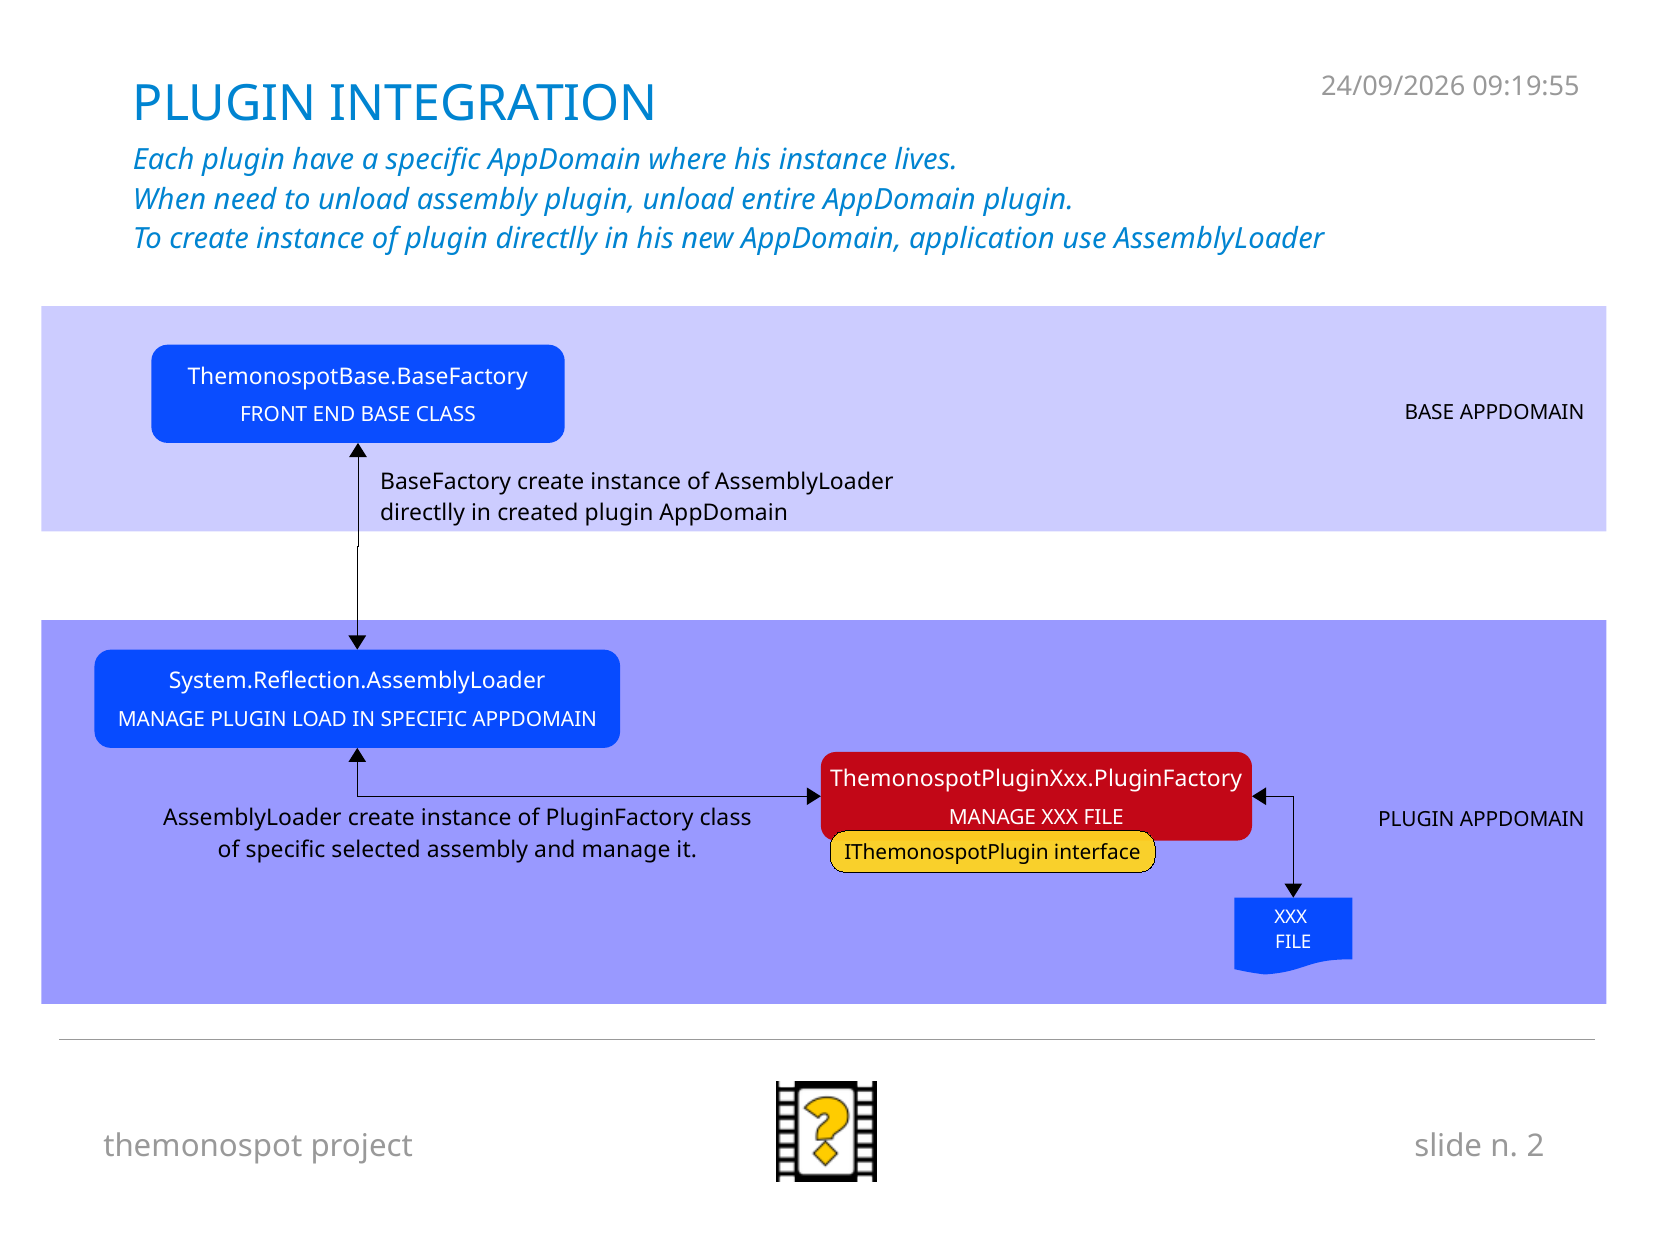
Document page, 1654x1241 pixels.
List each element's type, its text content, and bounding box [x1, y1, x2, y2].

text_box BaseFactory create instance of AssemblyLoader directlly in created plugin AppDomain [365, 457, 916, 529]
text_box ThemonospotBase.BaseFactory FRONT END BASE CLASS [151, 344, 565, 443]
text_box System.Reflection.AssemblyLoader MANAGE PLUGIN LOAD IN SPECIFIC APPDOMAIN [94, 649, 621, 748]
picture [776, 1081, 877, 1182]
text_box 14/11/2009 19.41.19 [1210, 59, 1595, 107]
text_box BASE APPDOMAIN [1389, 389, 1605, 430]
text_box themonospot project [88, 1115, 473, 1168]
text_box ThemonospotPluginXxx.PluginFactory MANAGE XXX FILE [820, 751, 1253, 841]
text_box IThemonospotPlugin interface [830, 830, 1156, 873]
text_box PLUGIN APPDOMAIN [1363, 797, 1600, 838]
text_box Each plugin have a specific AppDomain where his instance lives. When need to unload assembly plugin, unload entire AppDomain plugin. To create instance of plugin directlly in his new AppDomain, application use AssemblyLoader [118, 130, 1447, 253]
text_box PLUGIN INTEGRATION [118, 59, 685, 130]
text_box XXX FILE [1234, 897, 1353, 975]
text_box [41, 620, 1607, 1004]
text_box [41, 306, 1607, 532]
text_box AssemblyLoader create instance of PluginFactory class of specific selected assembly and manage it. [147, 793, 768, 865]
text_box slide n. <numero> [1399, 1115, 1589, 1168]
